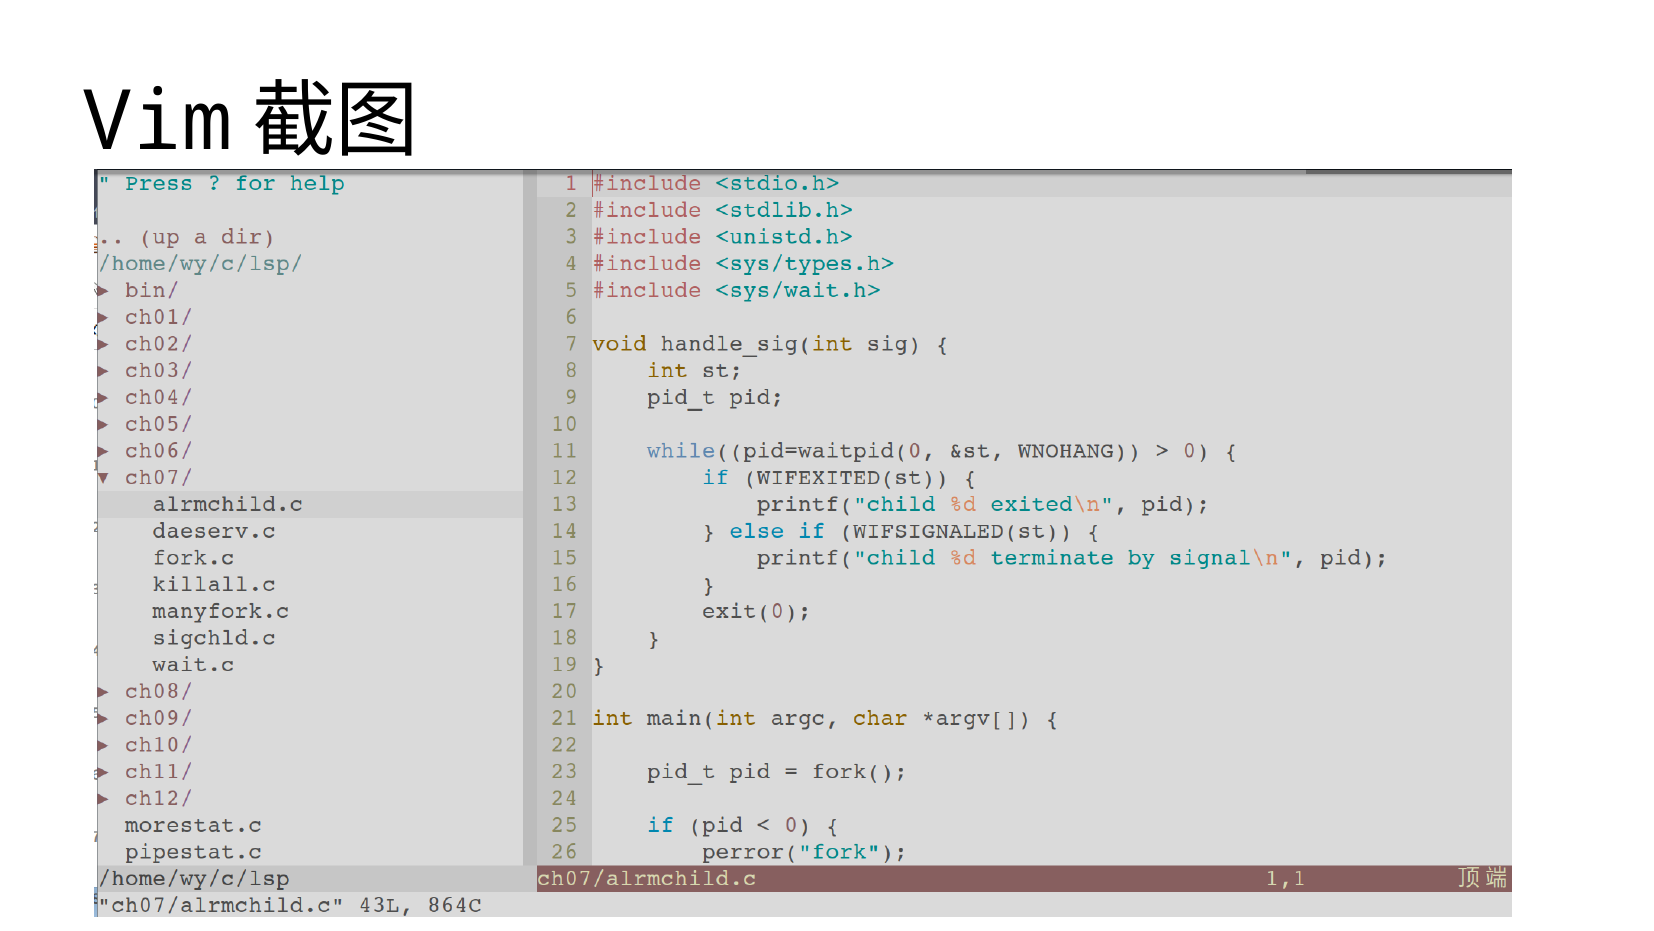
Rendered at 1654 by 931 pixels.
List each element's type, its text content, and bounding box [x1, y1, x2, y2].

title Vim截图 [82, 37, 1571, 189]
picture [94, 169, 1512, 917]
